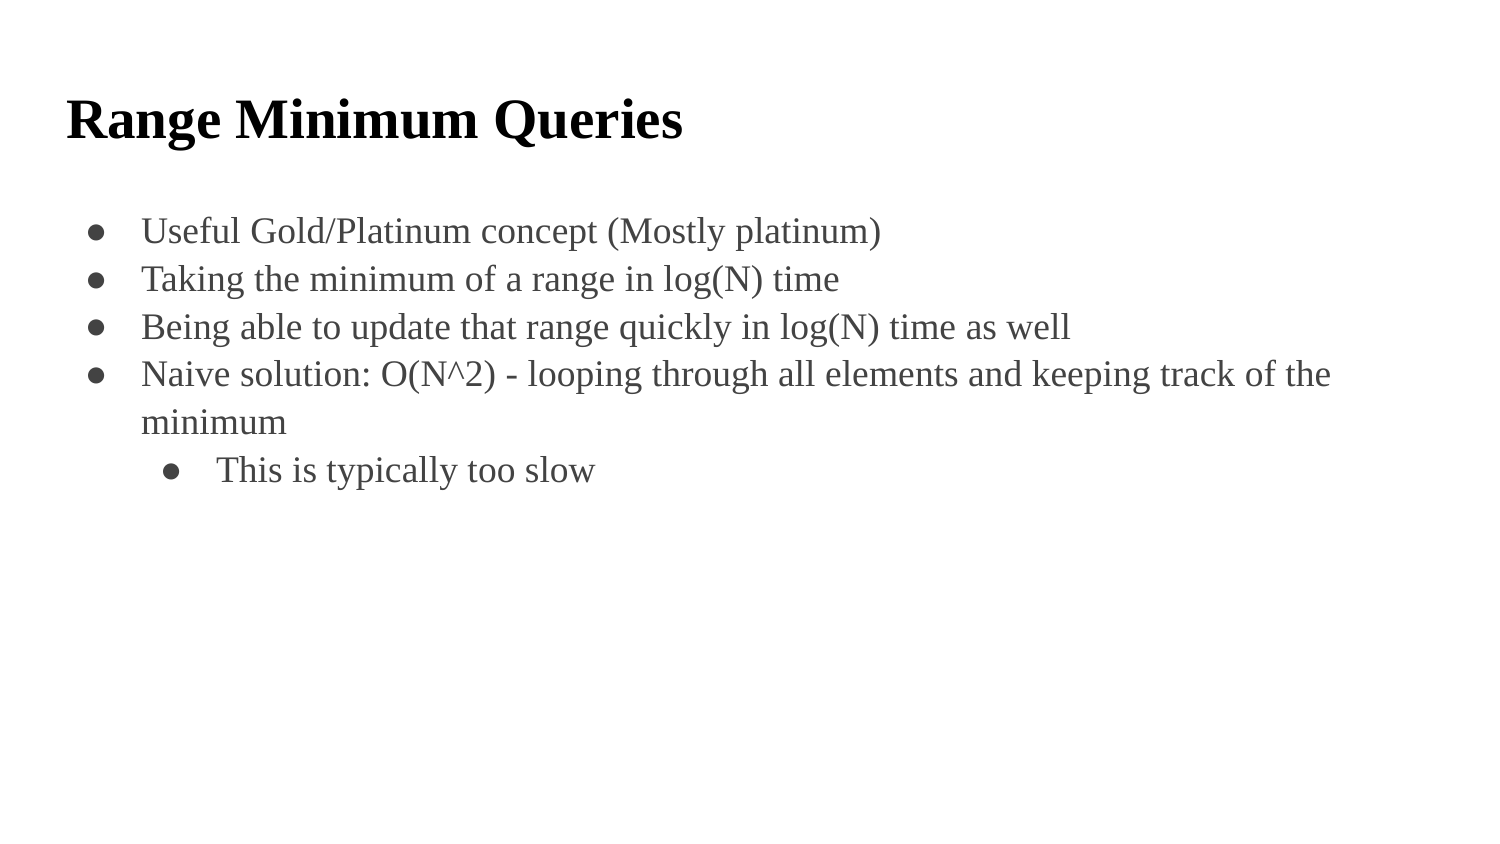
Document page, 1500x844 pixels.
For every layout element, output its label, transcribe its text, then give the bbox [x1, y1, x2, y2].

list Useful Gold/Platinum concept (Mostly platinum) Taking the minimum of a range in log(N) time Being able to update that range quickly in log(N) time as well Naive solution: O(N^2) - looping through all elements and keeping track of the minimum This is typically too slow [51, 189, 1449, 750]
title Range Minimum Queries [51, 72, 1449, 167]
